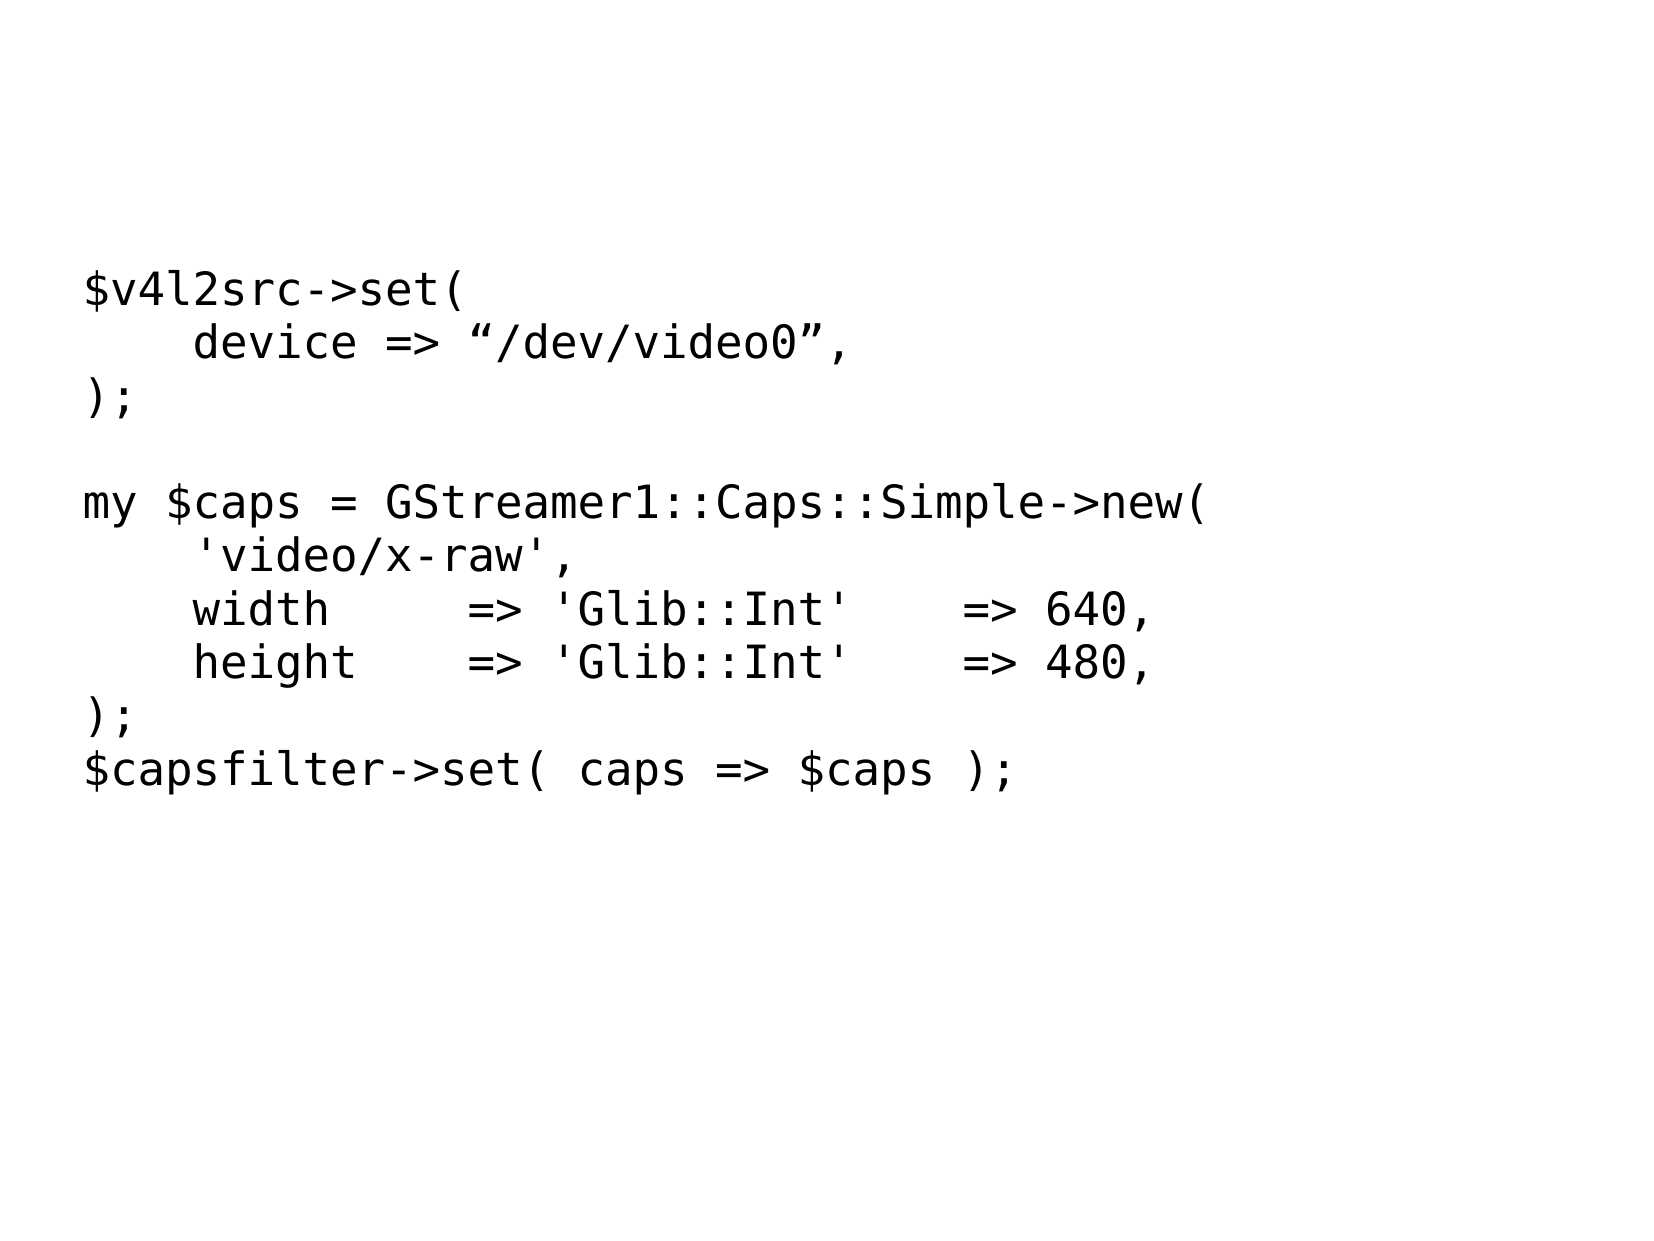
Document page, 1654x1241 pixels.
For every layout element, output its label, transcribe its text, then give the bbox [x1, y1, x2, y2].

subtitle $v4l2src->set( device => “/dev/video0”, ); my $caps = GStreamer1::Caps::Simple->new( 'video/x-raw', width => 'Glib::Int' => 640, height => 'Glib::Int' => 480, ); $capsfilter->set( caps => $caps ); [82, 49, 1571, 1010]
